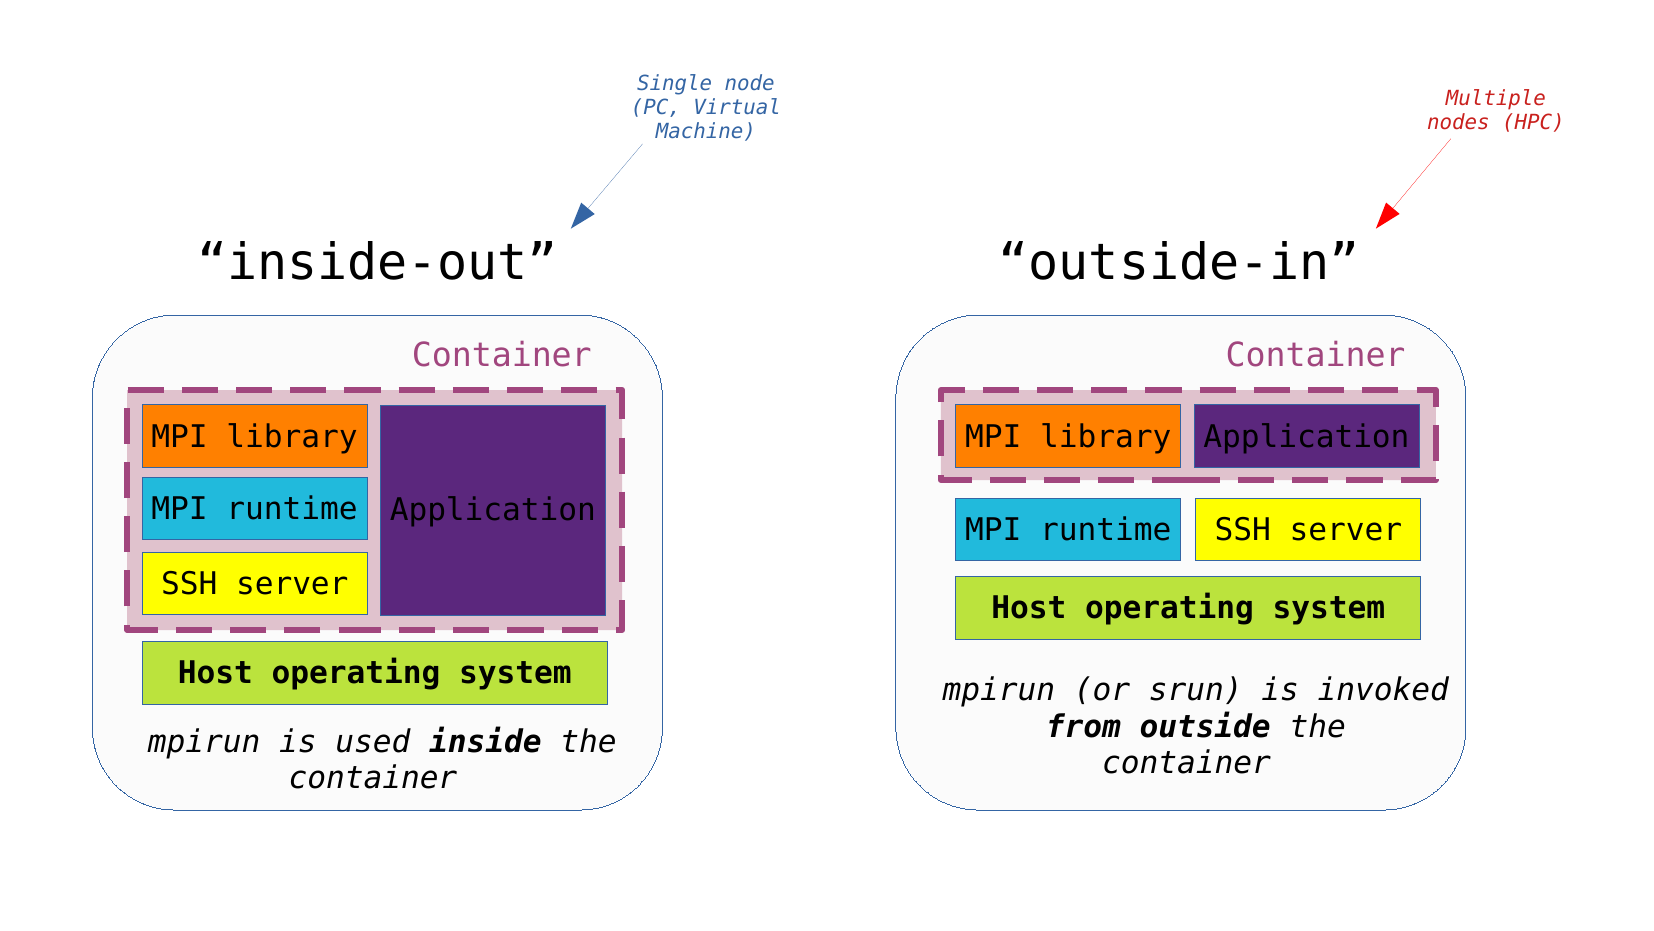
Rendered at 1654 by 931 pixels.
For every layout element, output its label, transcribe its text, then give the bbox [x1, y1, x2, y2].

text_box MPI library [955, 404, 1181, 468]
text_box MPI runtime [142, 477, 368, 540]
text_box SSH server [1195, 498, 1421, 561]
text_box Container [1210, 328, 1436, 391]
text_box MPI library [142, 404, 368, 468]
title “outside-in” [862, 219, 1496, 304]
text_box MPI runtime [955, 498, 1181, 561]
text_box Single node (PC, Virtual Machine) [615, 63, 796, 184]
text_box Application [1194, 404, 1420, 468]
text_box [92, 315, 663, 795]
text_box [895, 315, 1466, 811]
text_box Multiple nodes (HPC) [1405, 78, 1586, 154]
text_box Host operating system [142, 641, 608, 705]
text_box Application [380, 405, 606, 616]
text_box Container [397, 328, 623, 391]
title mpirun (or srun) is invoked from outside the container [940, 654, 1451, 799]
text_box SSH server [142, 552, 368, 615]
text_box Host operating system [955, 576, 1421, 640]
title mpirun is used inside the container [127, 708, 638, 811]
title “inside-out” [60, 219, 694, 304]
